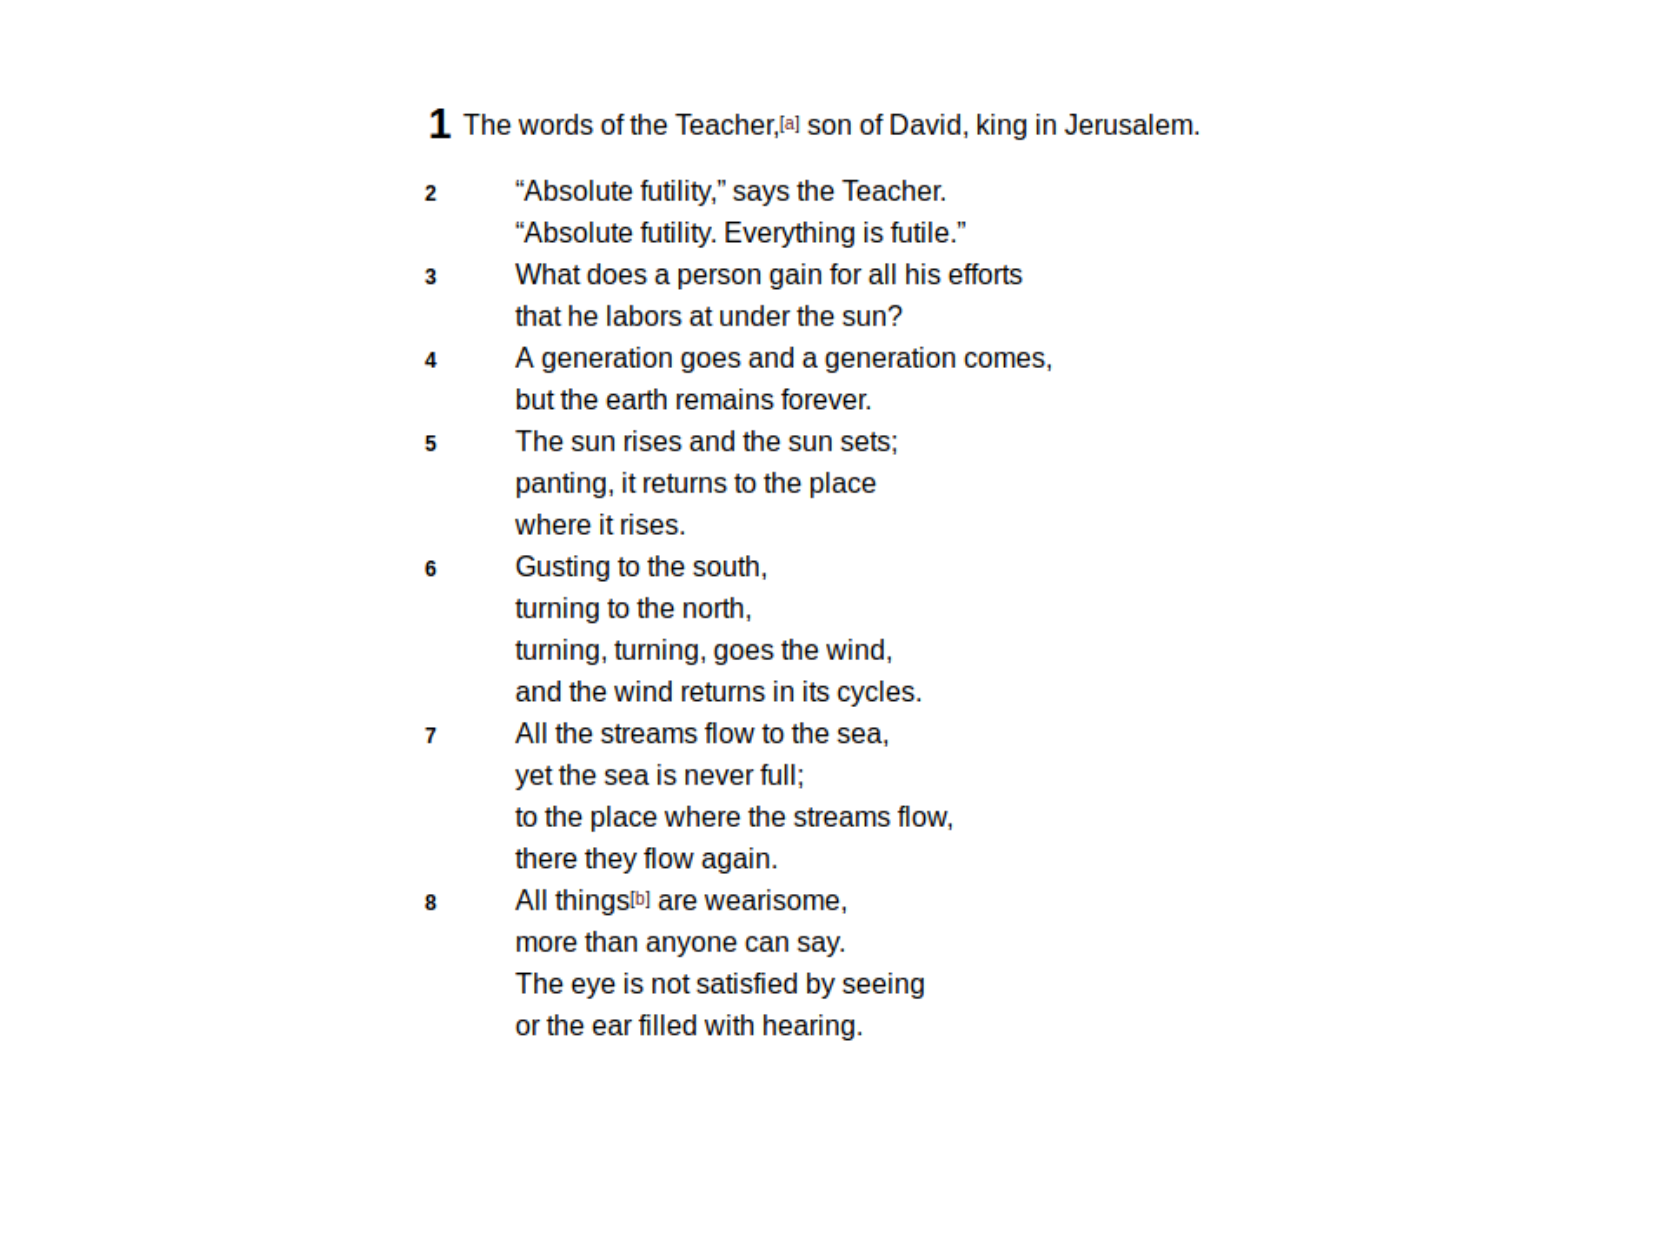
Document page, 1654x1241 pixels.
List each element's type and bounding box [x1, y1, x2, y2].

picture [420, 102, 1223, 1046]
